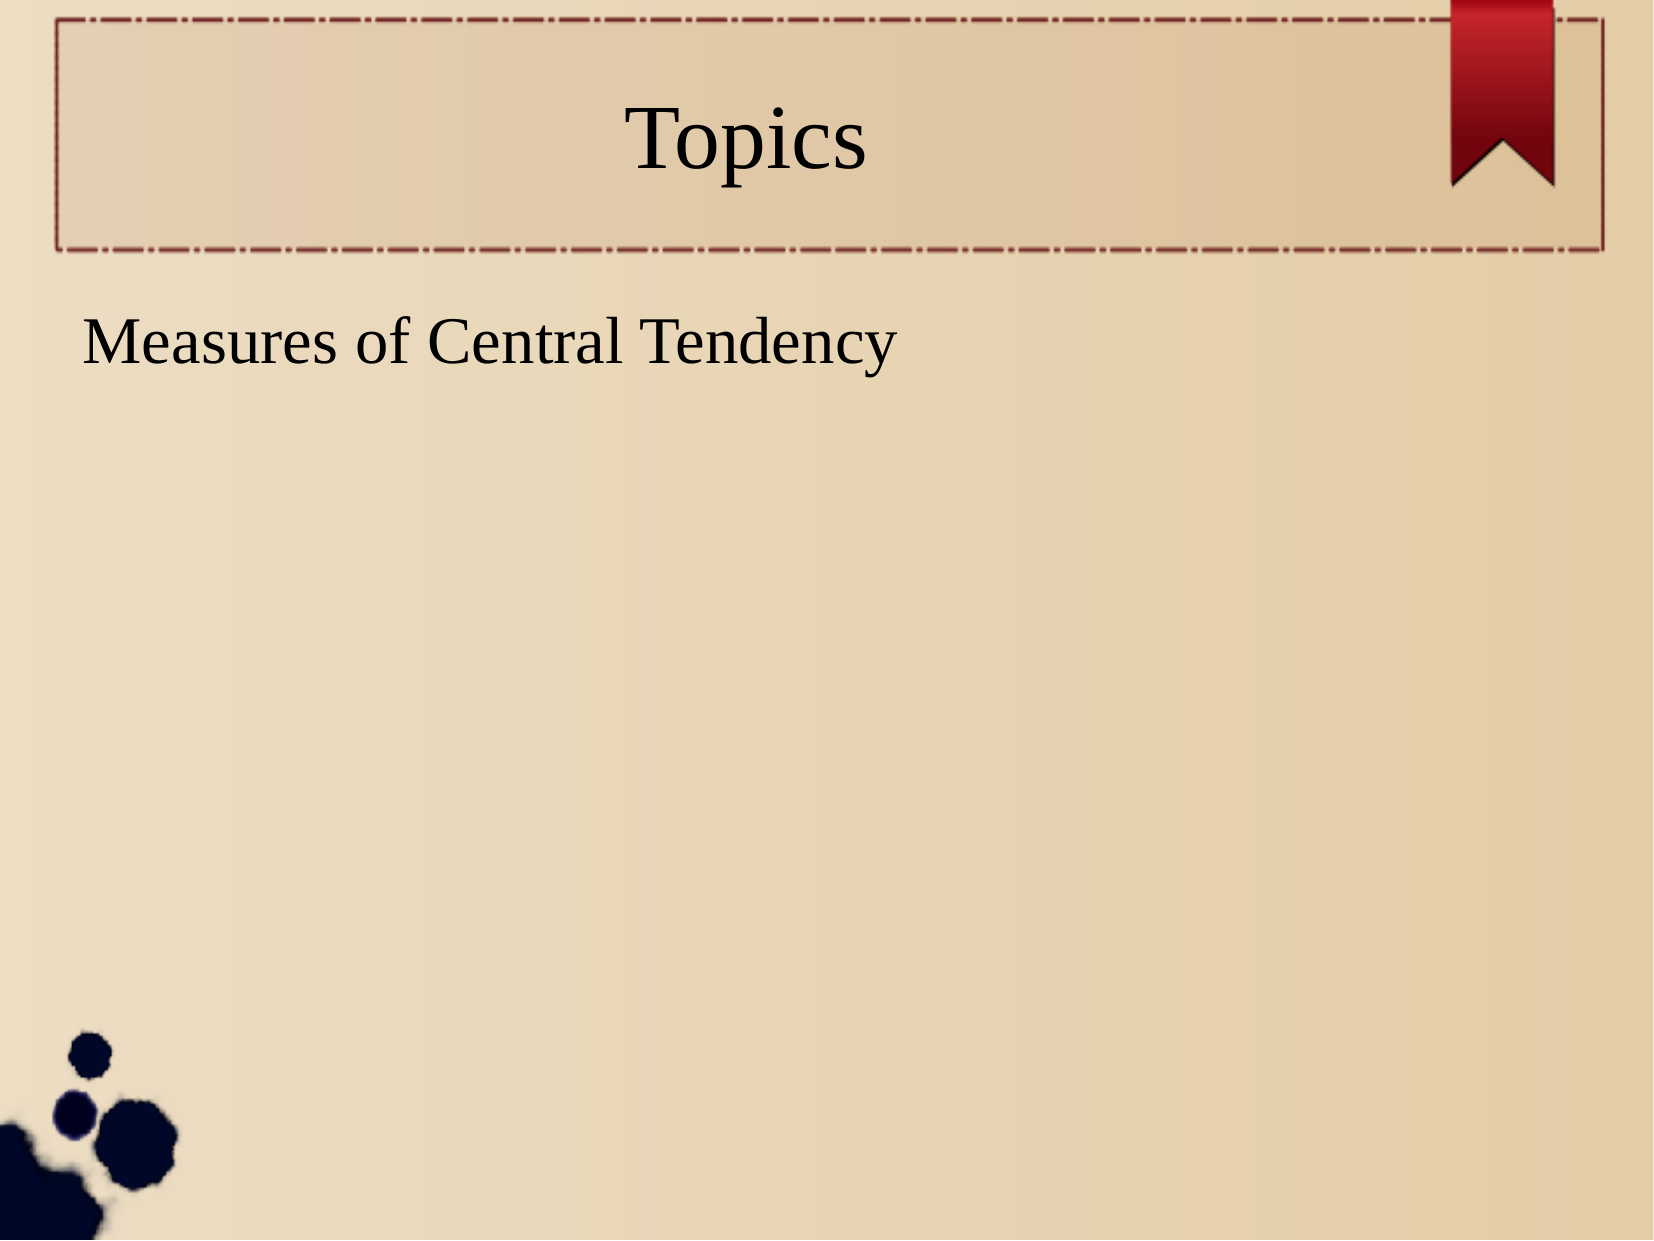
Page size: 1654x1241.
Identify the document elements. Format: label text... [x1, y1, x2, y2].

title Topics [82, 47, 1411, 229]
list Measures of Central Tendency [82, 299, 1571, 1019]
picture [0, 0, 1654, 1240]
